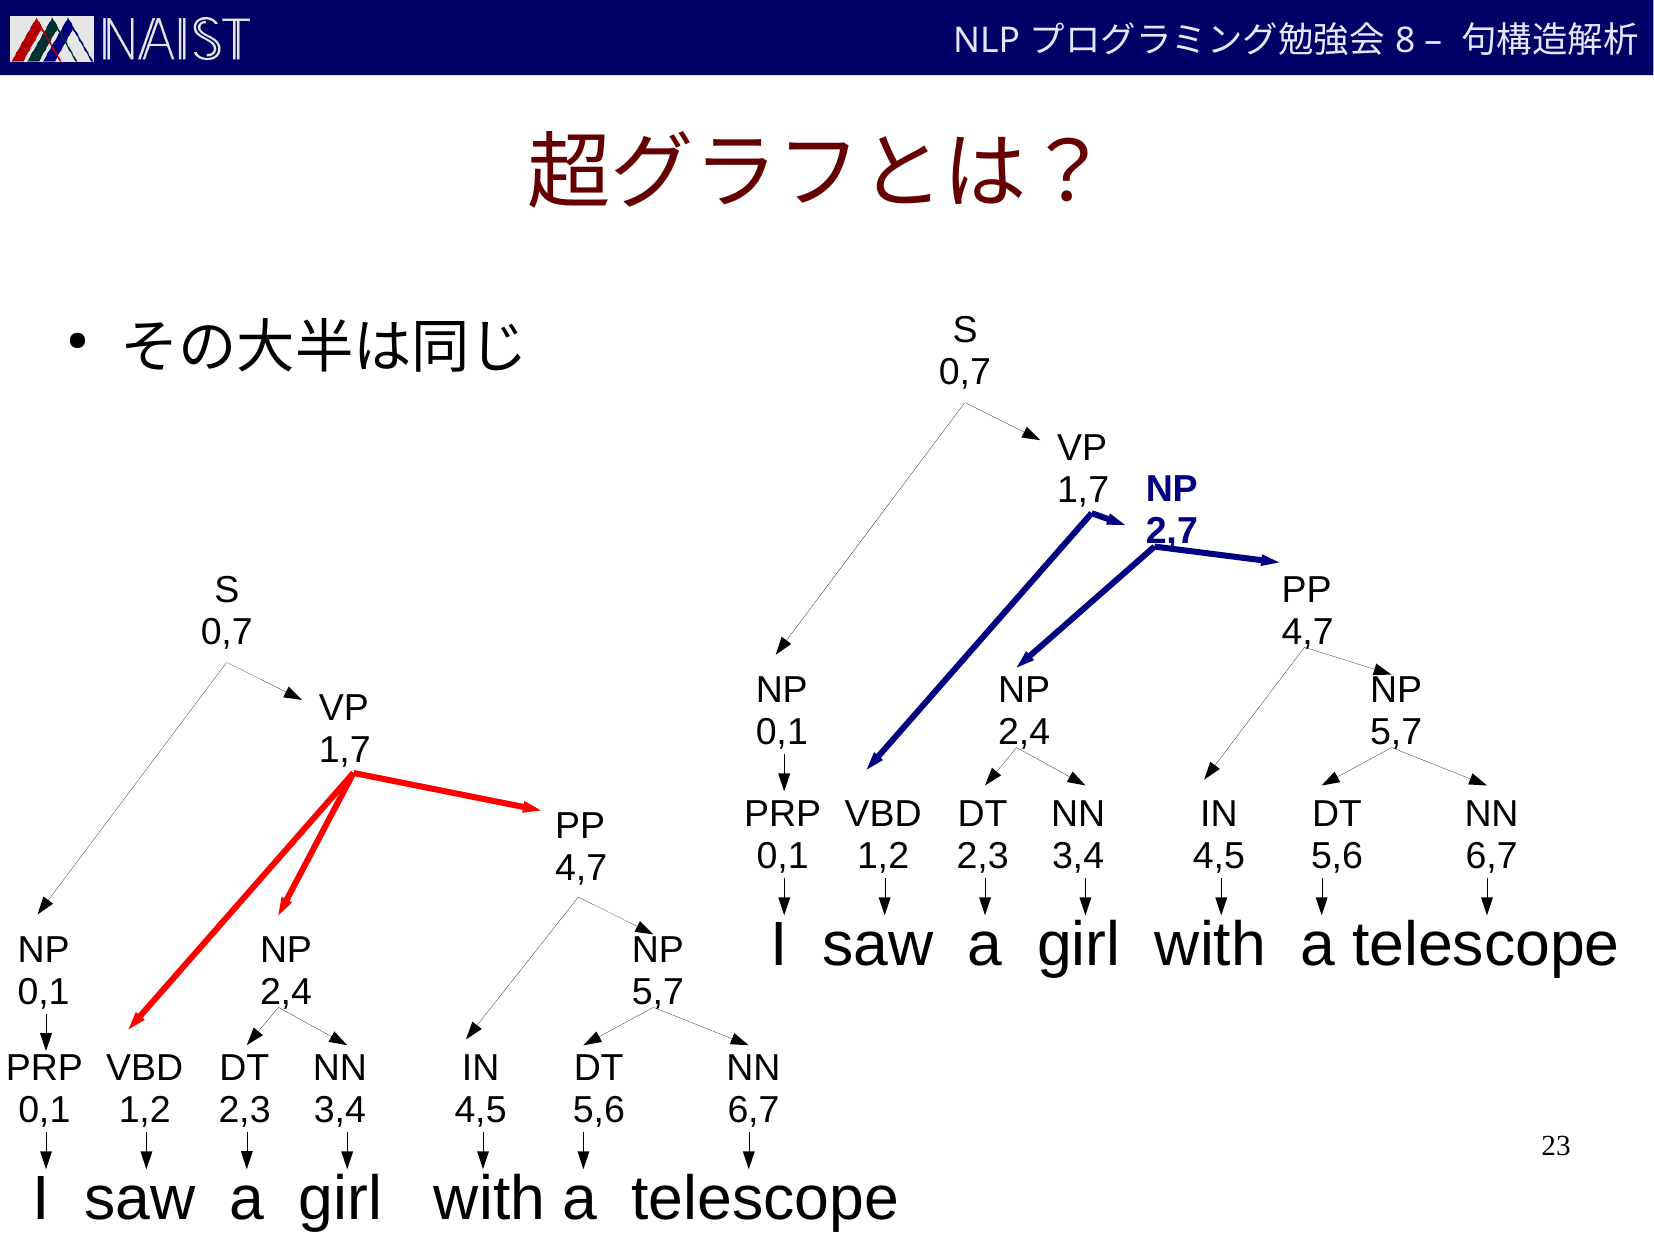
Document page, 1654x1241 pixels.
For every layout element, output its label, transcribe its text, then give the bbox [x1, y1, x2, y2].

text_box NP 5,7 [617, 920, 699, 1020]
text_box PRP 0,1 [0, 1038, 91, 1138]
text_box DT 5,6 [558, 1038, 640, 1138]
text_box NN 6,7 [711, 1038, 796, 1138]
text_box NP 2,4 [245, 920, 327, 1020]
text_box NP 5,7 [1355, 661, 1438, 760]
text_box NP 2,4 [983, 661, 1066, 760]
text_box I saw a girl with a telescope [755, 901, 1636, 987]
picture [102, 17, 251, 60]
text_box NP 0,1 [2, 920, 85, 1020]
text_box IN 4,5 [439, 1038, 522, 1138]
text_box PRP 0,1 [729, 785, 829, 884]
text_box VBD 1,2 [829, 785, 937, 884]
text_box VBD 1,2 [91, 1038, 199, 1138]
text_box PP 4,7 [540, 796, 623, 896]
text_box NN 3,4 [1036, 785, 1121, 884]
text_box NP 0,1 [741, 661, 823, 760]
text_box S 0,7 [186, 560, 268, 660]
text_box NP 2,7 [1131, 460, 1213, 560]
text_box NN 6,7 [1449, 785, 1534, 884]
text_box S 0,7 [924, 300, 1006, 400]
text_box PP 4,7 [1266, 560, 1349, 660]
text_box VP 1,7 [304, 678, 386, 778]
title 超グラフとは？ [75, 69, 1564, 261]
text_box IN 4,5 [1178, 785, 1260, 884]
text_box NN 3,4 [298, 1038, 382, 1138]
text_box DT 2,3 [941, 785, 1024, 884]
text_box I saw a girl with a telescope [17, 1155, 915, 1240]
list その大半は同じ [49, 300, 601, 413]
text_box DT 5,6 [1296, 785, 1378, 884]
text_box VP 1,7 [1042, 418, 1124, 518]
picture [10, 16, 94, 62]
text_box DT 2,3 [203, 1038, 286, 1138]
